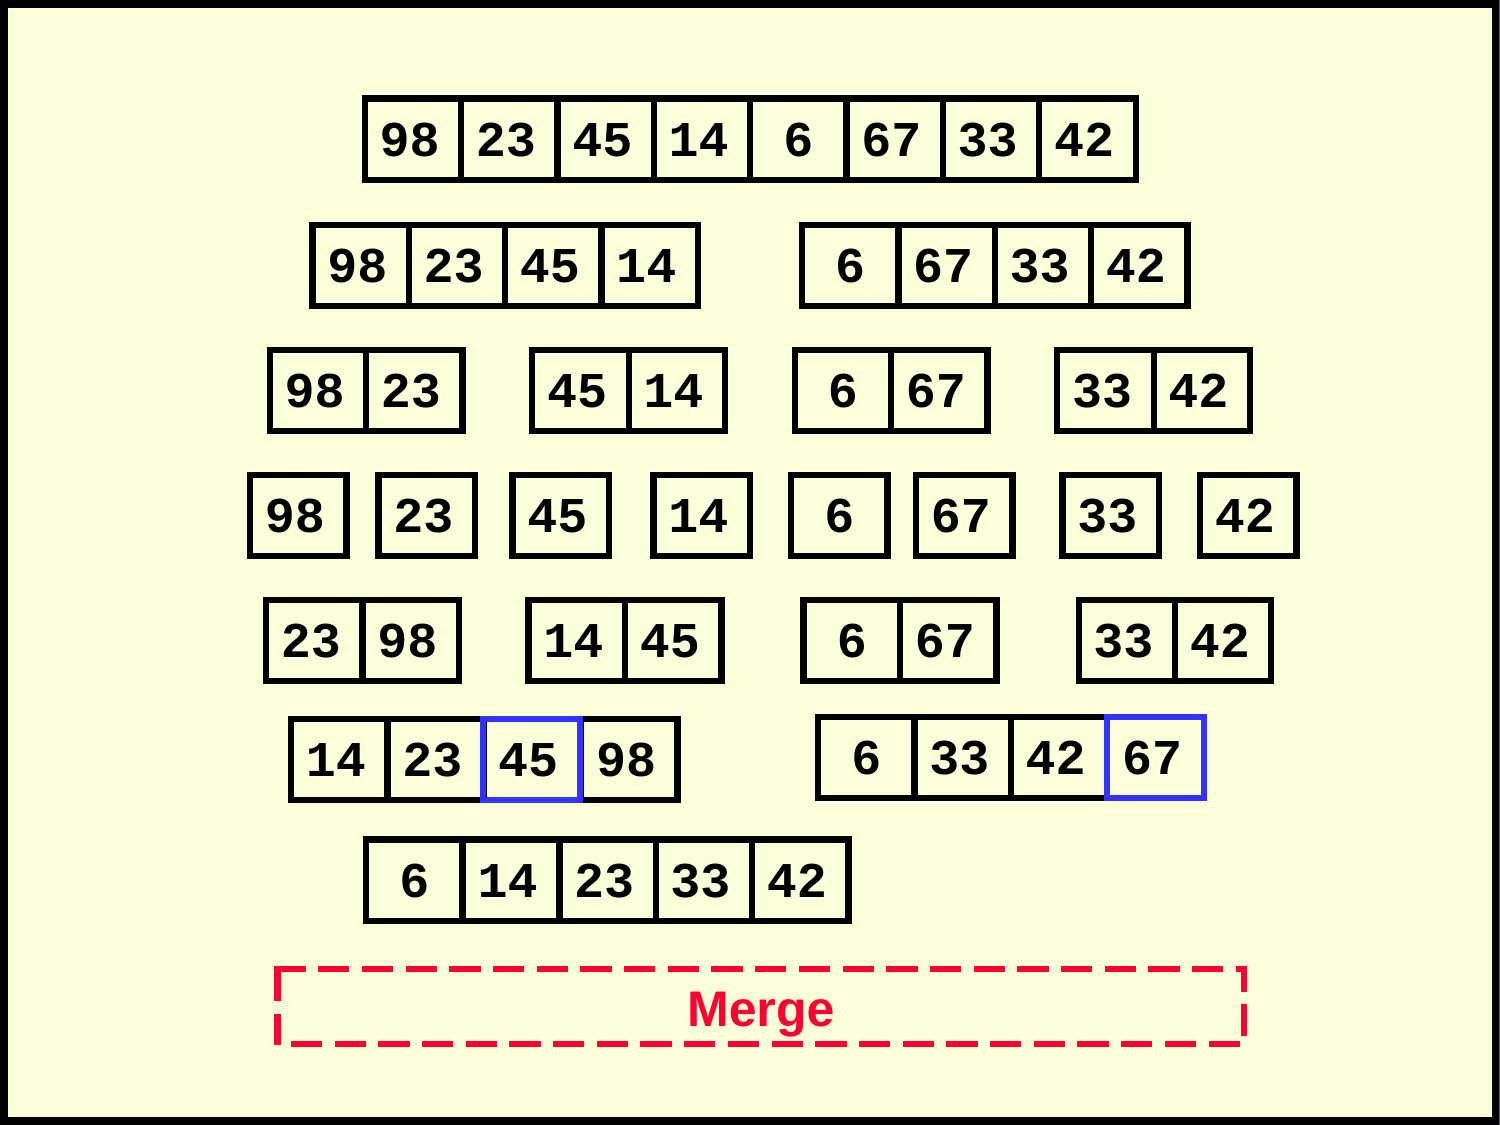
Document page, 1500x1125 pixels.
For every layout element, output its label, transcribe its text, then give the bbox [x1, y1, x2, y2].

text_box 45 [512, 474, 609, 557]
text_box 33 [1062, 474, 1159, 557]
text_box 33 [942, 98, 1039, 180]
text_box 33 [914, 716, 1010, 798]
text_box 14 [628, 350, 726, 432]
text_box 45 [625, 600, 722, 682]
text_box 98 [269, 350, 367, 432]
text_box 45 [558, 98, 653, 180]
text_box 6 [794, 350, 892, 432]
text_box 67 [847, 98, 942, 180]
text_box 14 [291, 718, 387, 801]
text_box 98 [312, 224, 409, 307]
text_box 6 [802, 224, 899, 307]
text_box 42 [1010, 716, 1107, 798]
text_box 67 [892, 350, 988, 432]
text_box 42 [1153, 350, 1251, 432]
text_box 6 [366, 839, 462, 921]
text_box 42 [1176, 600, 1272, 682]
text_box 14 [653, 98, 750, 180]
text_box 14 [528, 600, 625, 682]
text_box 42 [1200, 474, 1297, 557]
text_box 23 [367, 350, 463, 432]
text_box 14 [653, 474, 751, 557]
text_box 98 [364, 98, 462, 180]
text_box 33 [655, 839, 752, 921]
text_box 14 [601, 224, 698, 307]
text_box 23 [559, 839, 655, 921]
text_box 98 [249, 474, 347, 557]
text_box 45 [506, 224, 601, 307]
text_box 45 [483, 718, 580, 801]
text_box 67 [1107, 716, 1204, 798]
text_box 42 [1091, 224, 1188, 307]
text_box Merge [277, 968, 1244, 1045]
text_box 33 [1078, 600, 1176, 682]
text_box 23 [387, 718, 483, 801]
text_box 67 [916, 474, 1013, 557]
text_box 6 [750, 98, 847, 180]
text_box 67 [899, 224, 994, 307]
text_box 23 [462, 98, 558, 180]
text_box 33 [994, 224, 1091, 307]
text_box 98 [362, 600, 459, 682]
text_box 23 [378, 474, 475, 557]
text_box 6 [803, 600, 901, 682]
text_box 23 [266, 600, 362, 682]
text_box 6 [818, 716, 914, 798]
text_box 6 [791, 474, 888, 557]
text_box 98 [581, 718, 678, 801]
text_box 45 [532, 350, 628, 432]
text_box 42 [752, 839, 849, 921]
text_box 14 [462, 839, 559, 921]
text_box 23 [409, 224, 506, 307]
text_box 67 [901, 600, 997, 682]
text_box 33 [1057, 350, 1153, 432]
text_box 42 [1039, 98, 1136, 180]
